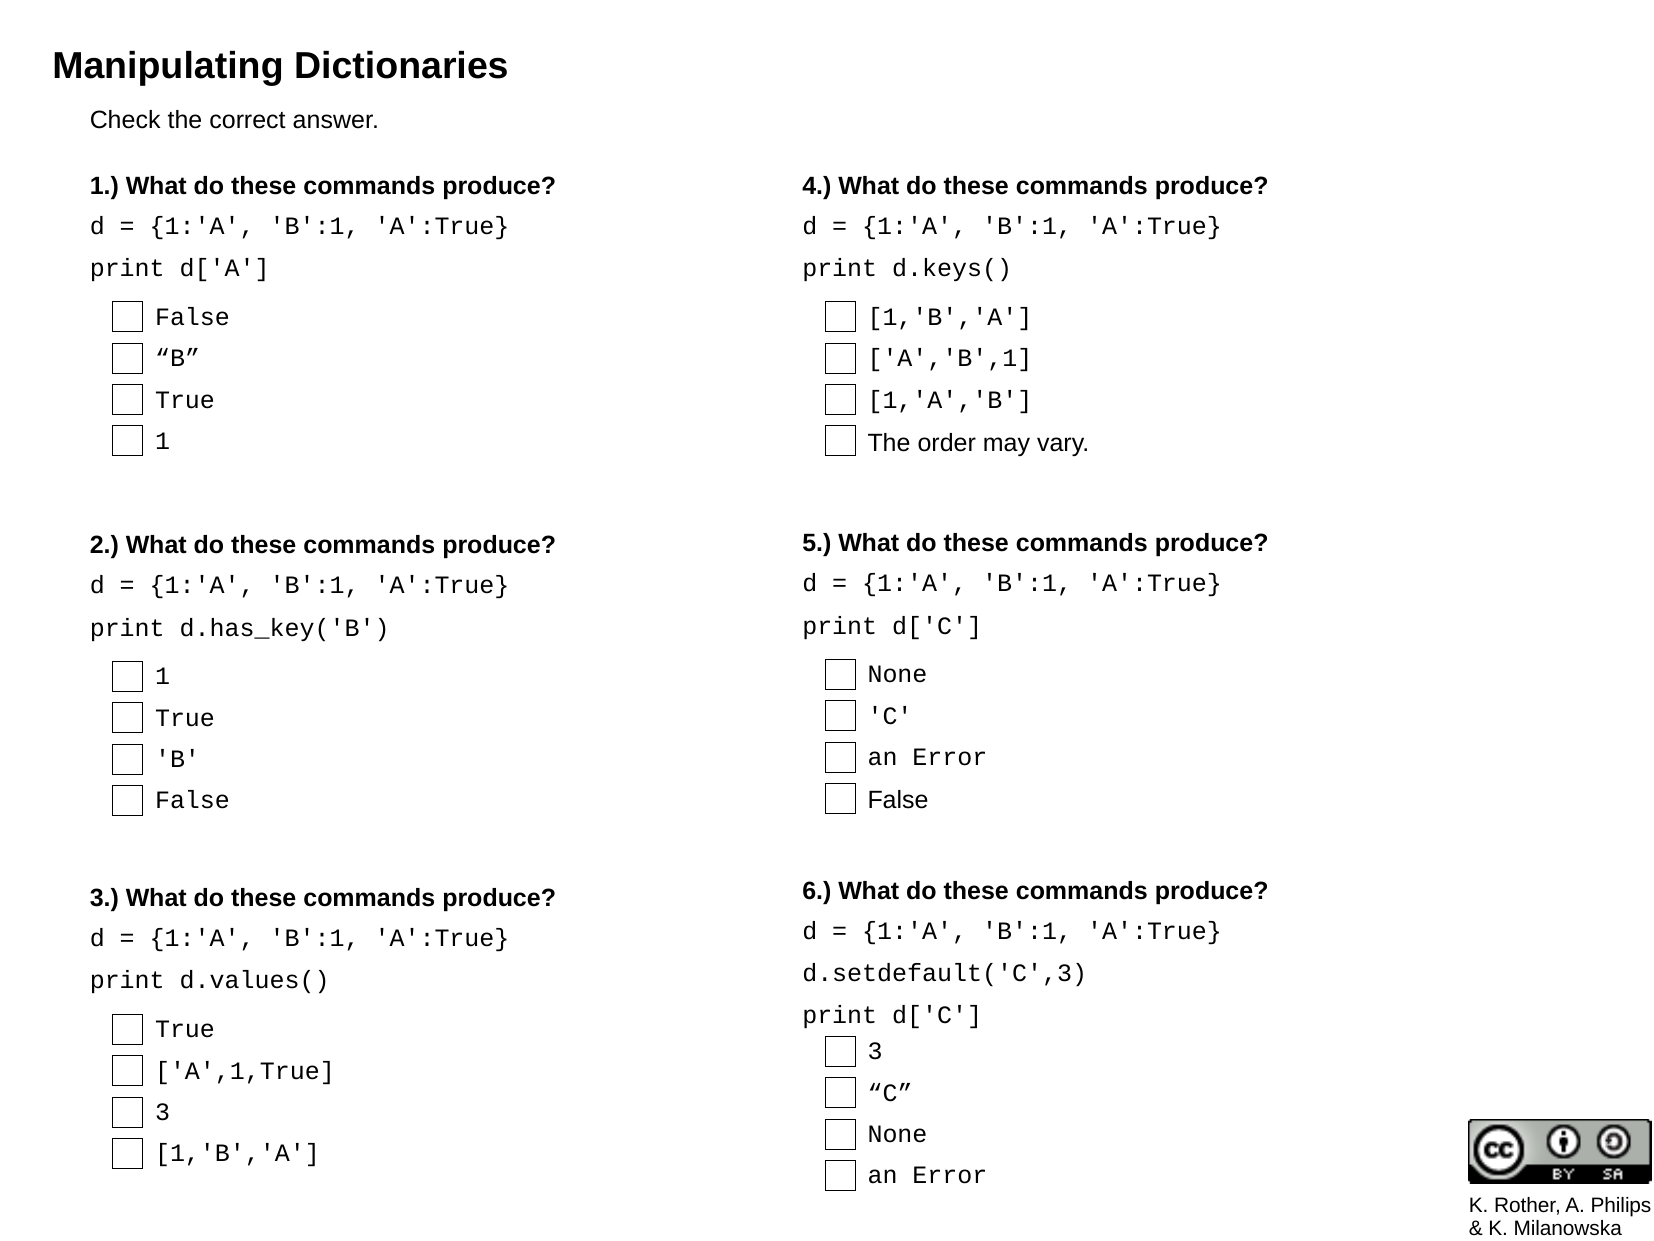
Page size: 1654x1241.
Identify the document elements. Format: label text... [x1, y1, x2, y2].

text_box 1 [140, 421, 553, 465]
text_box [825, 1119, 852, 1150]
text_box [112, 1138, 140, 1169]
text_box 6.) What do these commands produce? d = {1:'A', 'B':1, 'A':True} d.setdefault('C',3) print d['C'] [787, 855, 1501, 1028]
text_box [1,'B','A'] [140, 1133, 553, 1178]
text_box an Error [852, 737, 1266, 778]
text_box None [852, 1114, 1266, 1155]
text_box “B” [140, 338, 553, 379]
text_box True [140, 698, 553, 739]
text_box [1,'A','B'] [852, 379, 1266, 421]
text_box ['A','B',1] [852, 338, 1266, 379]
text_box The order may vary. [852, 421, 1266, 465]
text_box [825, 301, 852, 332]
text_box 2.) What do these commands produce? d = {1:'A', 'B':1, 'A':True} print d.has_key('B') [75, 509, 788, 650]
text_box False [140, 780, 553, 825]
text_box 3 [852, 1031, 1266, 1073]
text_box an Error [852, 1155, 1266, 1200]
text_box [112, 702, 140, 733]
text_box [112, 384, 140, 415]
text_box Check the correct answer. [75, 98, 526, 150]
text_box [112, 744, 140, 775]
text_box [112, 301, 140, 332]
text_box [112, 661, 140, 692]
text_box [825, 384, 852, 415]
text_box [1,'B','A'] [852, 297, 1266, 338]
text_box [112, 343, 140, 374]
text_box Manipulating Dictionaries [37, 37, 563, 100]
text_box [825, 1036, 852, 1067]
text_box False [140, 297, 553, 338]
text_box 'C' [852, 696, 1266, 737]
text_box [825, 742, 852, 773]
text_box [112, 1014, 140, 1045]
text_box [825, 343, 852, 374]
text_box [825, 425, 852, 456]
text_box False [852, 778, 1266, 822]
text_box 4.) What do these commands produce? d = {1:'A', 'B':1, 'A':True} print d.keys() [787, 150, 1501, 290]
text_box None [852, 654, 1266, 696]
text_box [825, 1160, 852, 1191]
text_box ['A',1,True] [140, 1051, 553, 1092]
text_box [825, 783, 852, 814]
text_box 3 [140, 1092, 553, 1133]
text_box 3.) What do these commands produce? d = {1:'A', 'B':1, 'A':True} print d.values() [75, 862, 787, 1003]
text_box [112, 425, 140, 456]
text_box True [140, 379, 553, 421]
text_box True [140, 1009, 553, 1051]
text_box [825, 700, 852, 731]
text_box [112, 1097, 140, 1128]
text_box [112, 785, 140, 816]
text_box 1.) What do these commands produce? d = {1:'A', 'B':1, 'A':True} print d['A'] [75, 150, 787, 290]
text_box 5.) What do these commands produce? d = {1:'A', 'B':1, 'A':True} print d['C'] [787, 507, 1501, 648]
text_box 1 [140, 656, 553, 698]
text_box [825, 659, 852, 690]
text_box “C” [852, 1073, 1266, 1114]
text_box [112, 1055, 140, 1086]
text_box [825, 1077, 852, 1108]
text_box 'B' [140, 739, 553, 780]
picture [1468, 1119, 1652, 1184]
